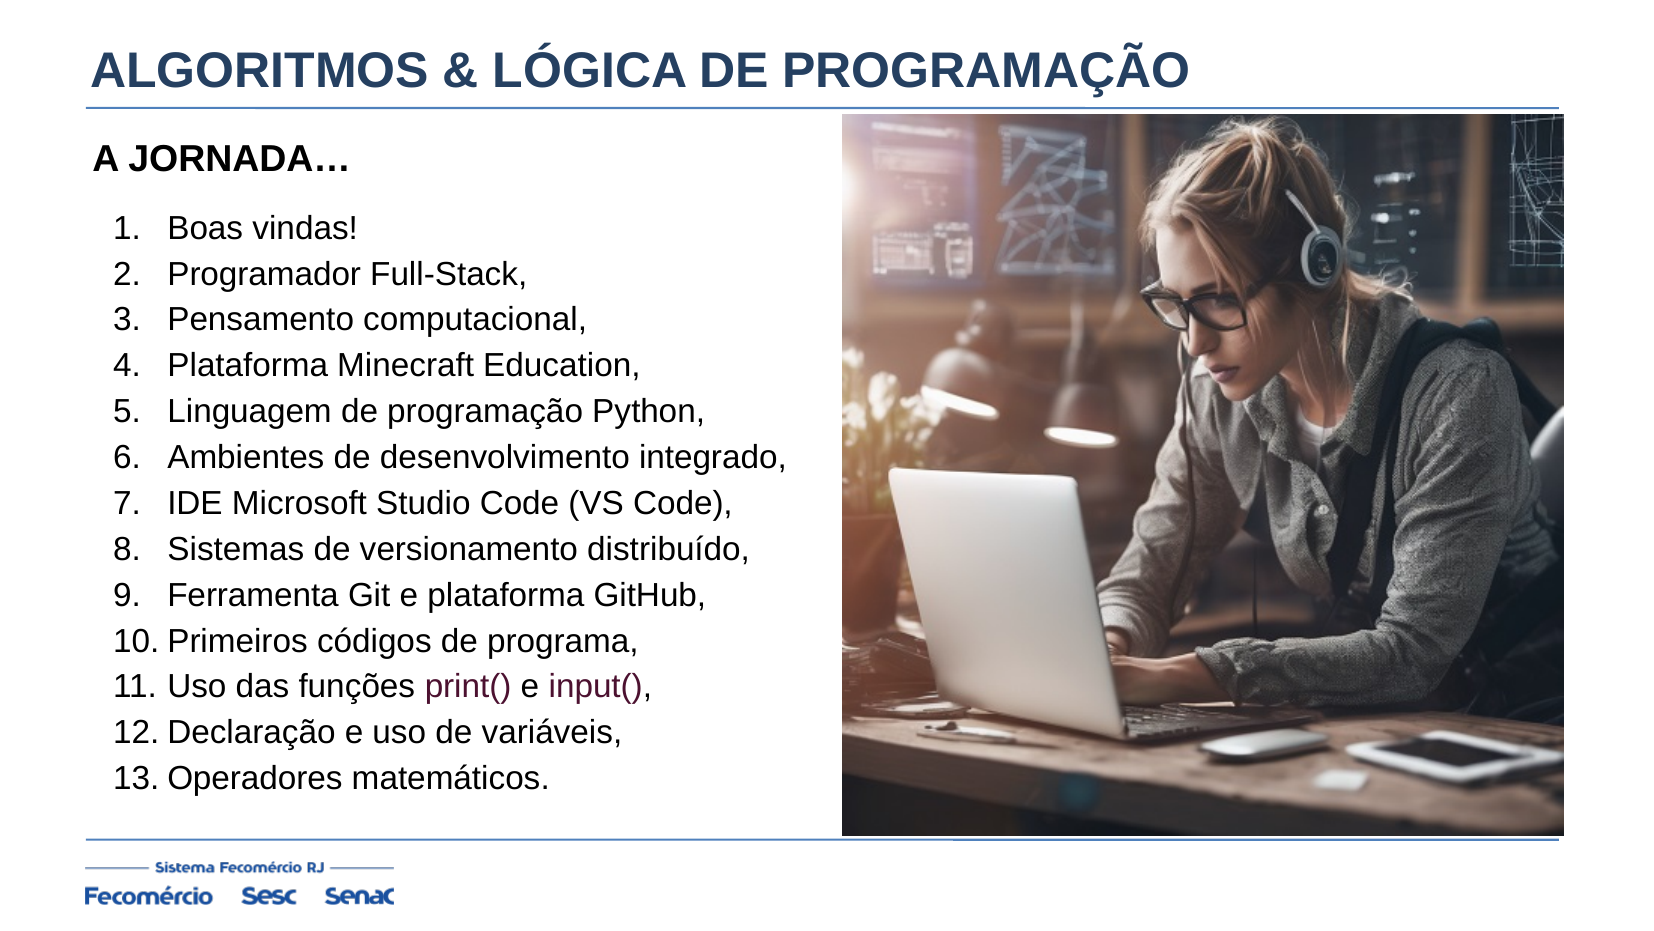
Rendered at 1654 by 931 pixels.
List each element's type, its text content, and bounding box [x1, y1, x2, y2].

picture [62, 845, 416, 921]
picture [842, 114, 1564, 836]
text_box ALGORITMOS & LÓGICA DE PROGRAMAÇÃO [90, 32, 1564, 104]
text_box A JORNADA… Boas vindas! Programador Full-Stack, Pensamento computacional, Plataforma Minecraft Education, Linguagem de programação Python, Ambientes de desenvolvimento integrado, IDE Microsoft Studio Code (VS Code), Sistemas de versionamento distribuído, Ferramenta Git e plataforma GitHub, Primeiros códigos de programa, Uso das funções print() e input(), Declaração e uso de variáveis, Operadores matemáticos. [77, 112, 843, 836]
